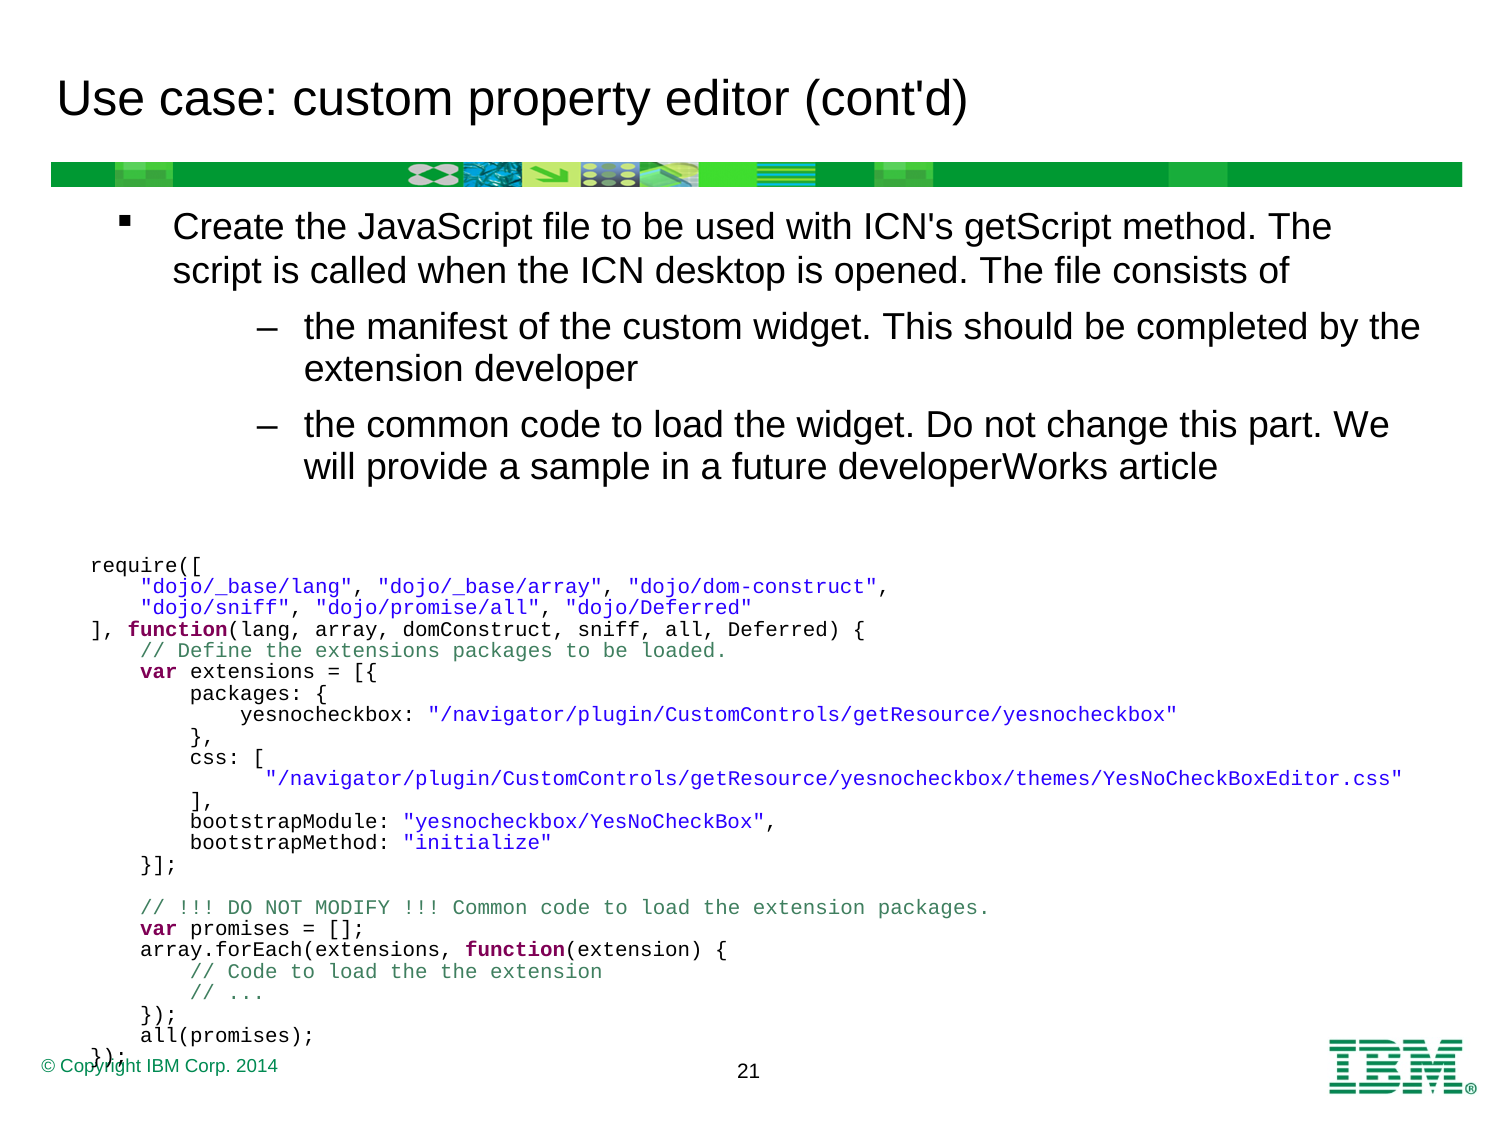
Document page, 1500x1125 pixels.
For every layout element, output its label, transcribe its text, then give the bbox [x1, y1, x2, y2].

text_box require([ "dojo/_base/lang", "dojo/_base/array", "dojo/dom-construct", "dojo/sniff", "dojo/promise/all", "dojo/Deferred" ], function(lang, array, domConstruct, sniff, all, Deferred) { // Define the extensions packages to be loaded. var extensions = [{ packages: { yesnocheckbox: "/navigator/plugin/CustomControls/getResource/yesnocheckbox" }, css: [ "/navigator/plugin/CustomControls/getResource/yesnocheckbox/themes/YesNoCheckBoxEditor.css" ], bootstrapModule: "yesnocheckbox/YesNoCheckBox", bootstrapMethod: "initialize" }]; // !!! DO NOT MODIFY !!! Common code to load the extension packages. var promises = []; array.forEach(extensions, function(extension) { // Code to load the the extension // ... }); all(promises); }); [90, 554, 1441, 1066]
list Create the JavaScript file to be used with ICN's getScript method. The script is called when the ICN desktop is opened. The file consists of the manifest of the custom widget. This should be completed by the extension developer the common code to load the widget. Do not change this part. We will provide a sample in a future developerWorks article [45, 195, 1442, 1111]
picture [1442, 1037, 1479, 1096]
title Use case: custom property editor (cont'd) [41, 31, 1500, 165]
picture [50, 165, 1463, 189]
